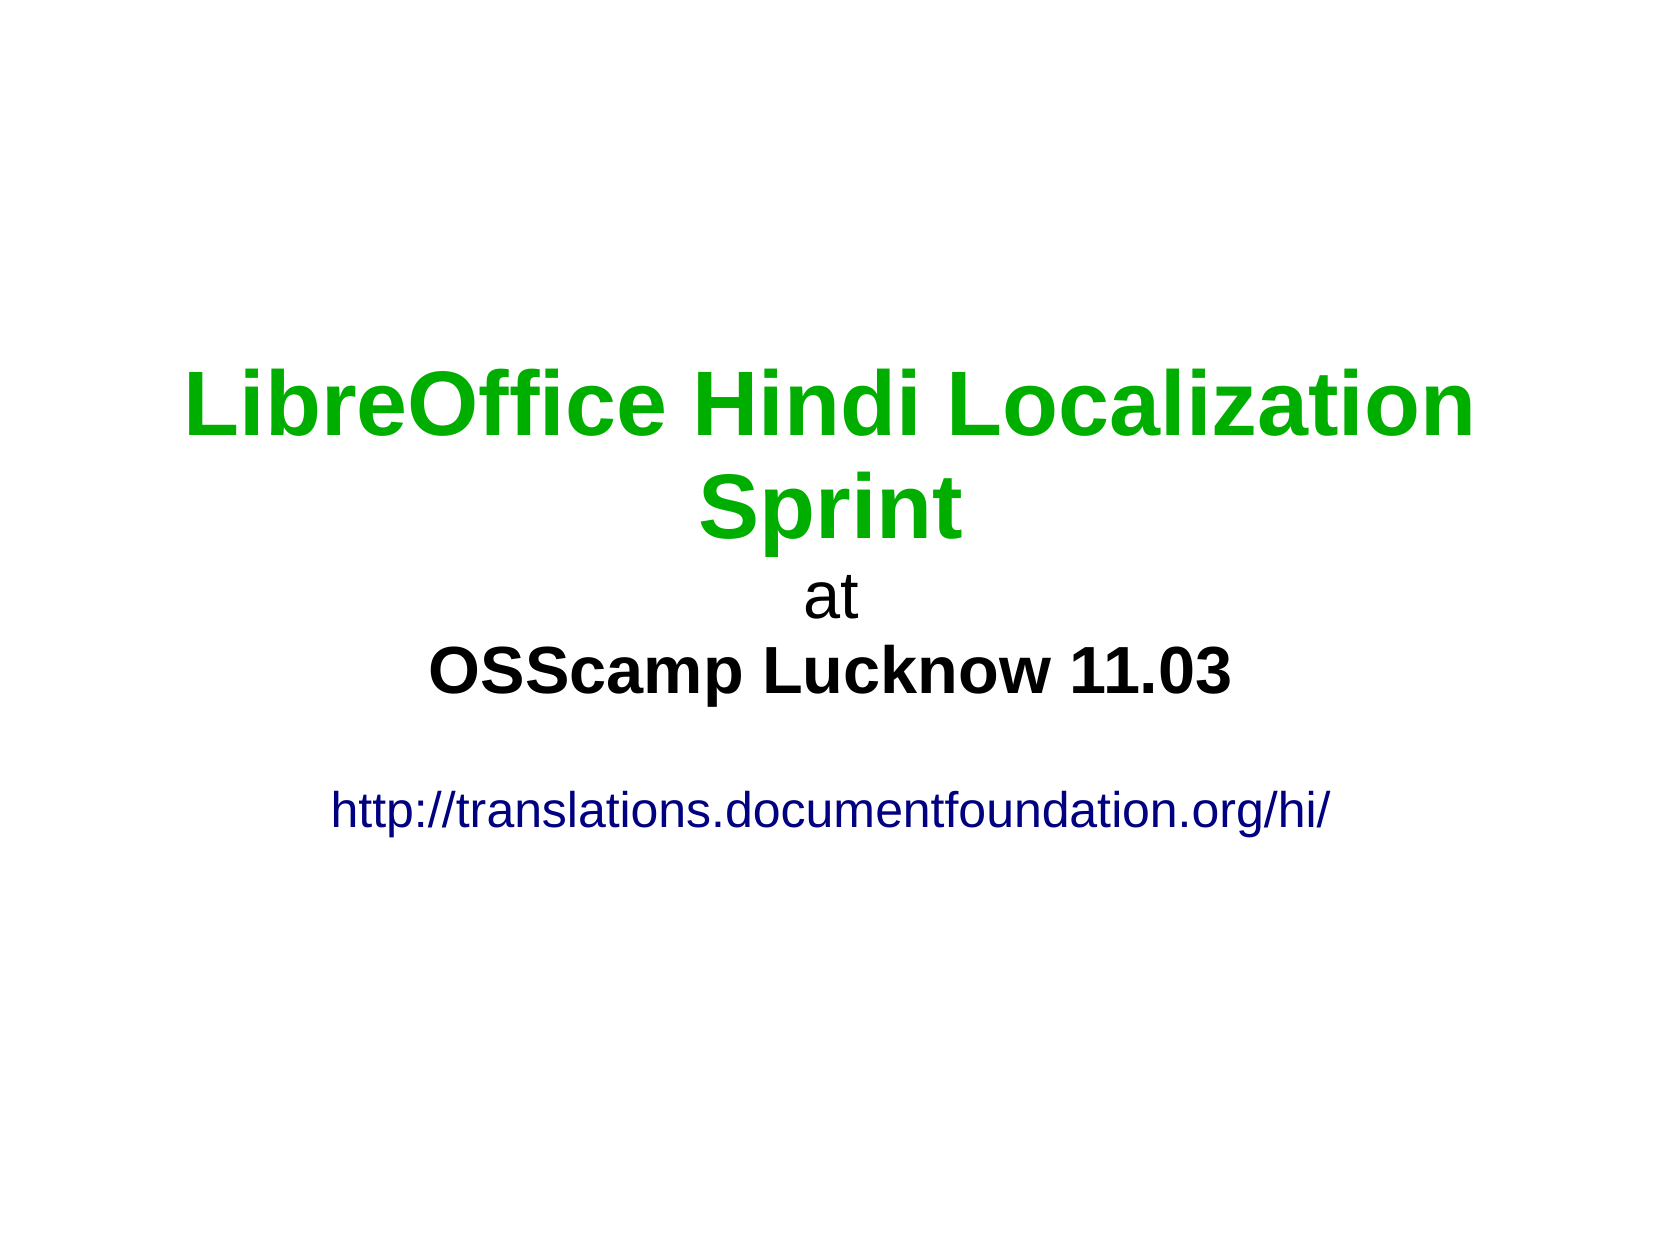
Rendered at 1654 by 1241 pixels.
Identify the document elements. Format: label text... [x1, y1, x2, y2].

subtitle LibreOffice Hindi Localization Sprint at OSScamp Lucknow 11.03 http://translations.documentfoundation.org/hi/ [86, 65, 1576, 1126]
